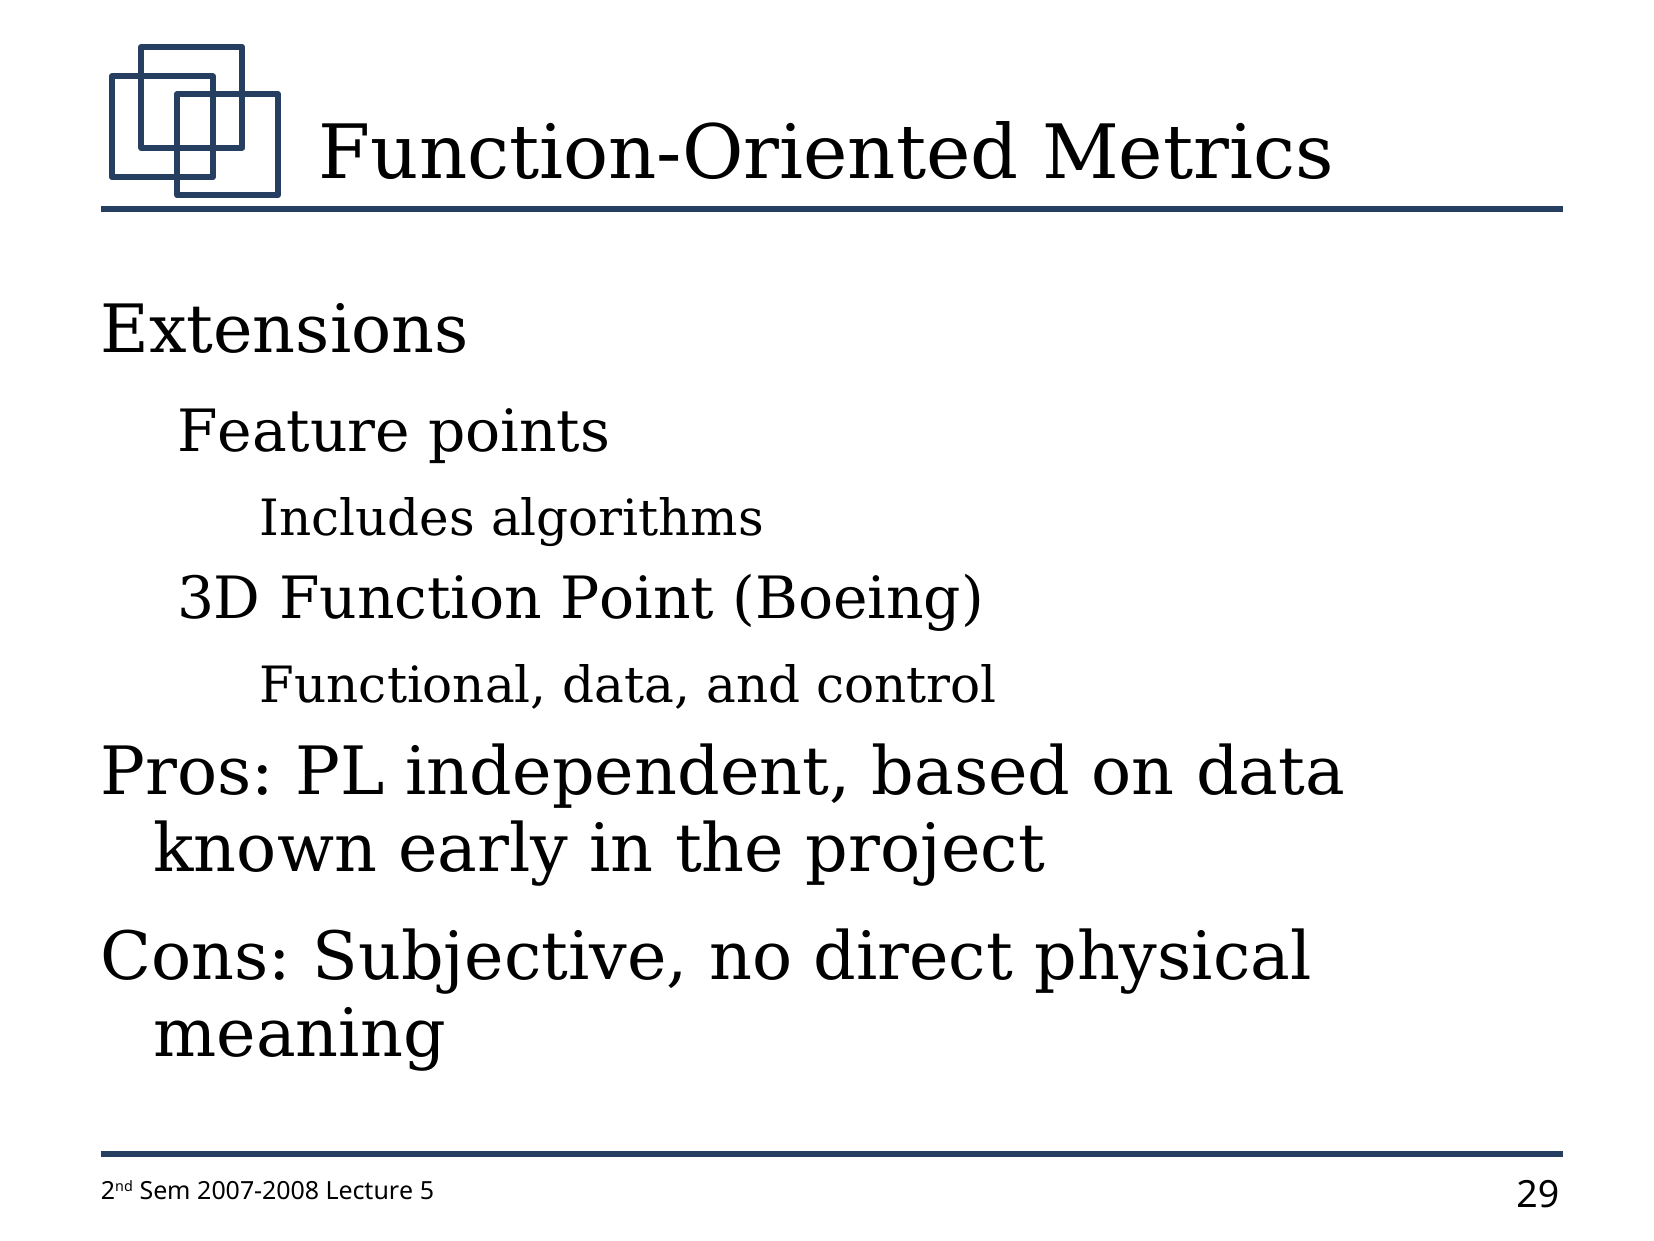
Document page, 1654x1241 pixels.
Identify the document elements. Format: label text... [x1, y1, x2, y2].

list Extensions Feature points Includes algorithms 3D Function Point (Boeing) Functional, data, and control Pros: PL independent, based on data known early in the project Cons: Subjective, no direct physical meaning [82, 290, 1571, 1109]
title Function-Oriented Metrics [82, 49, 1571, 257]
